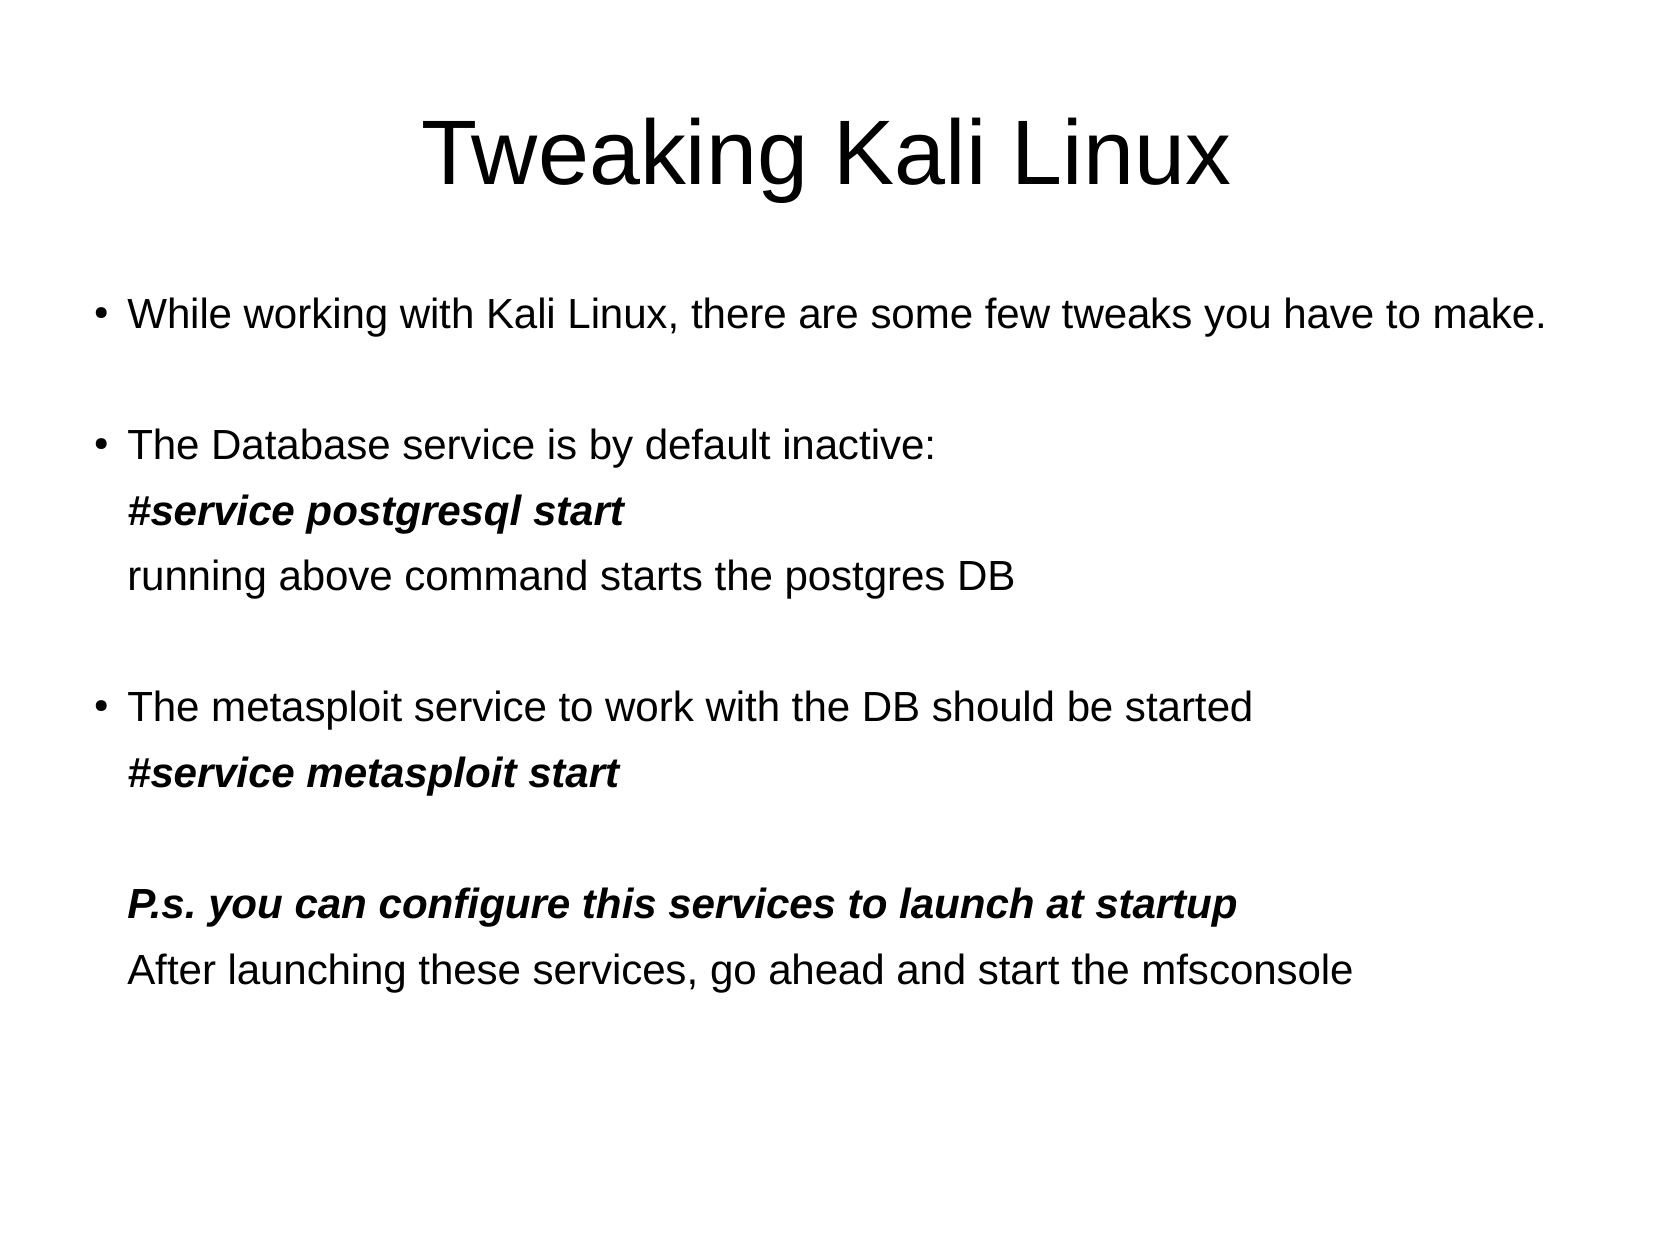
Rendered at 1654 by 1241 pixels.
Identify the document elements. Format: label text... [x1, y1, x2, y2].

list While working with Kali Linux, there are some few tweaks you have to make. The Database service is by default inactive: #service postgresql start running above command starts the postgres DB The metasploit service to work with the DB should be started #service metasploit start P.s. you can configure this services to launch at startup After launching these services, go ahead and start the mfsconsole [82, 290, 1571, 1010]
title Tweaking Kali Linux [82, 49, 1571, 257]
